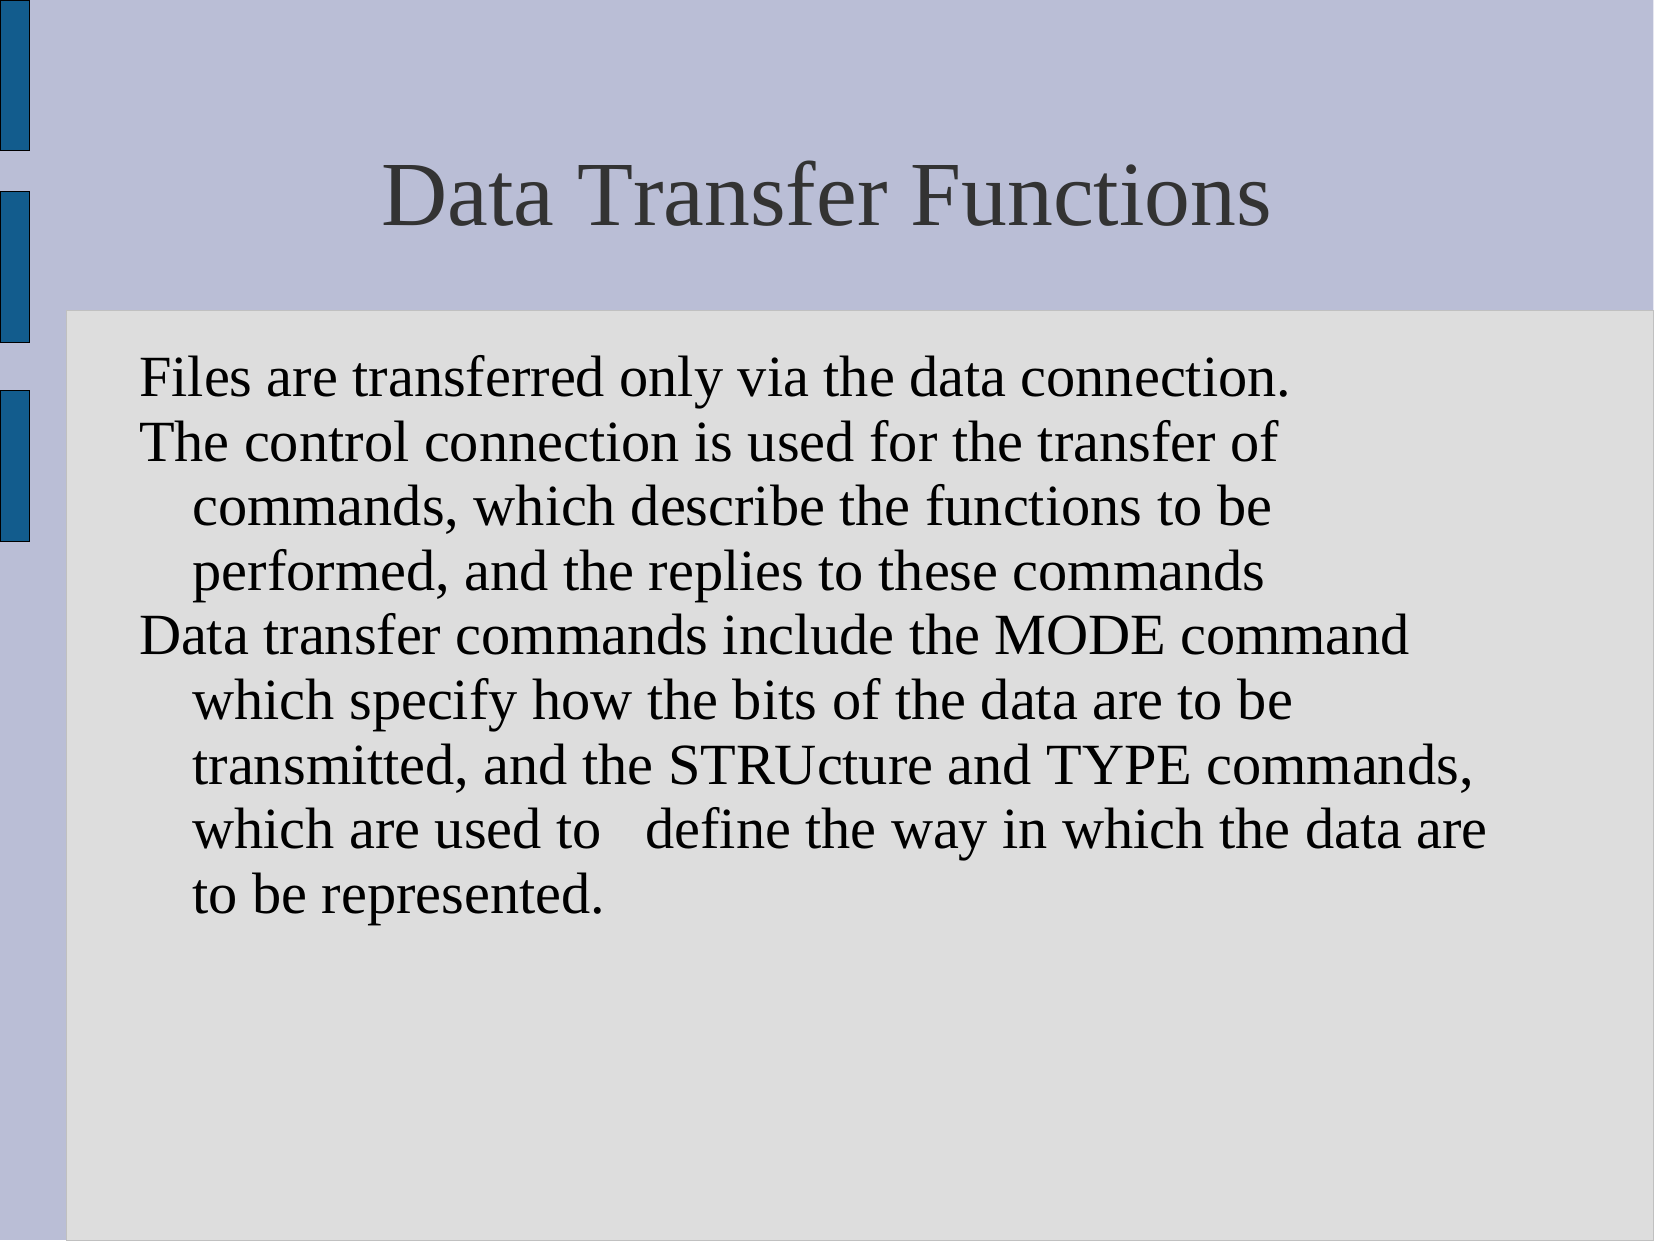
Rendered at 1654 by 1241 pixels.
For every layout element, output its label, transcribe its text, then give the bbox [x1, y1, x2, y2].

title Data Transfer Functions [121, 91, 1534, 299]
list Files are transferred only via the data connection. The control connection is used for the transfer of commands, which describe the functions to be performed, and the replies to these commands Data transfer commands include the MODE command which specify how the bits of the data are to be transmitted, and the STRUcture and TYPE commands, which are used to define the way in which the data are to be represented. [121, 344, 1534, 1127]
